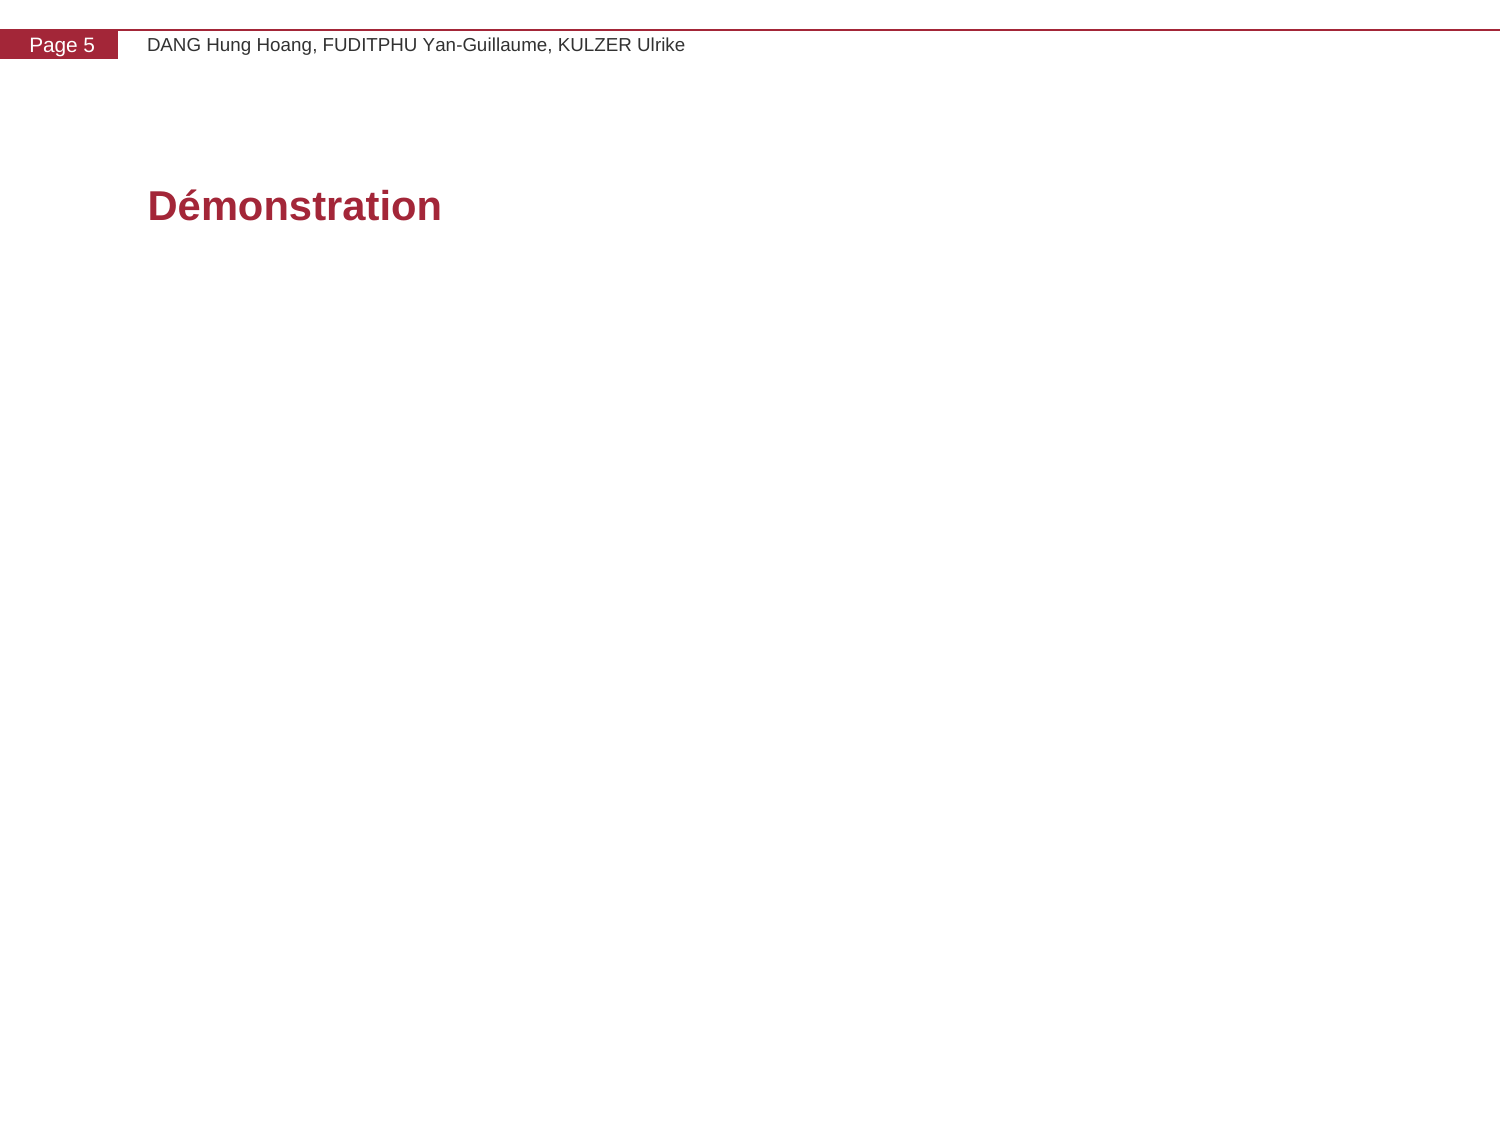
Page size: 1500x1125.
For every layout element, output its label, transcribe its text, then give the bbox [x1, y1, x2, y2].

title Démonstration [132, 149, 1413, 258]
